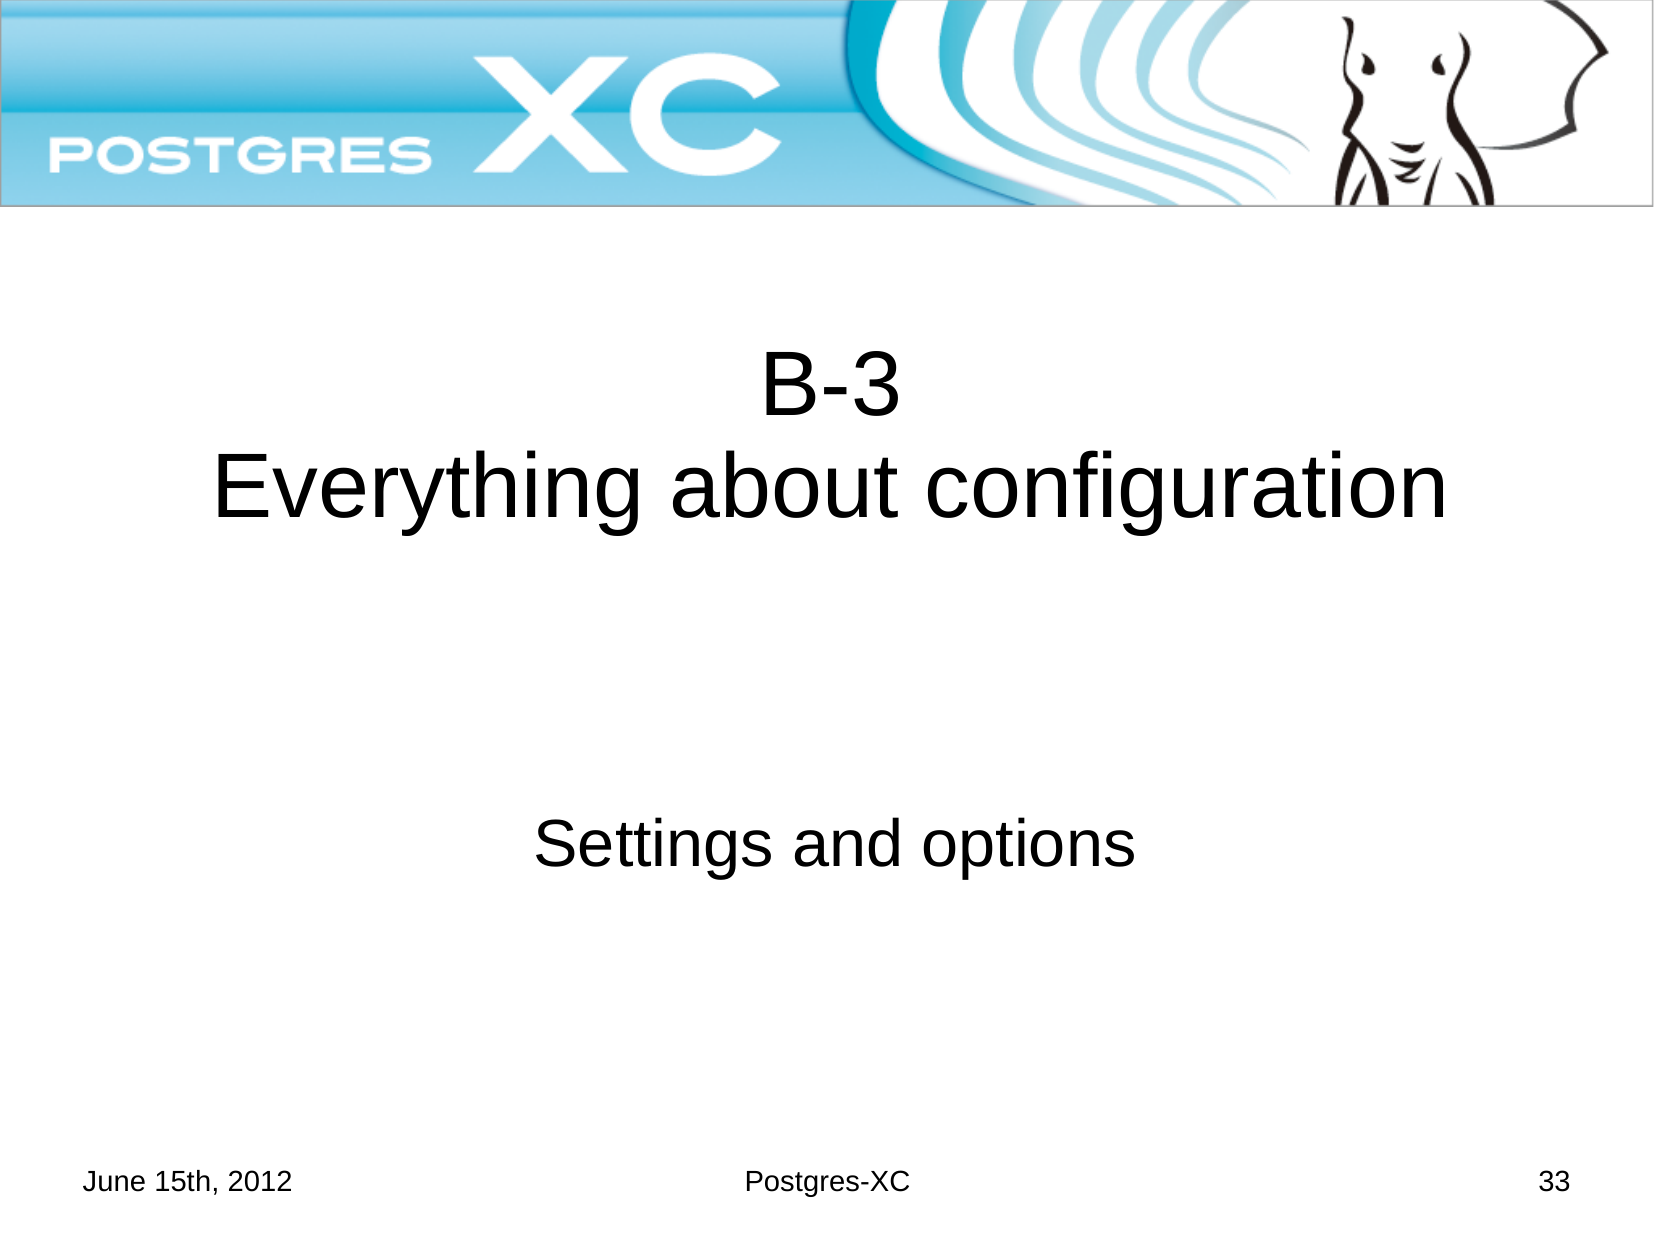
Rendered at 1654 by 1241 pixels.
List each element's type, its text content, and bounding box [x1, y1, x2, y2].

picture [0, 0, 1654, 207]
title B-3 Everything about configuration [86, 331, 1576, 539]
subtitle Settings and options [91, 585, 1580, 1101]
